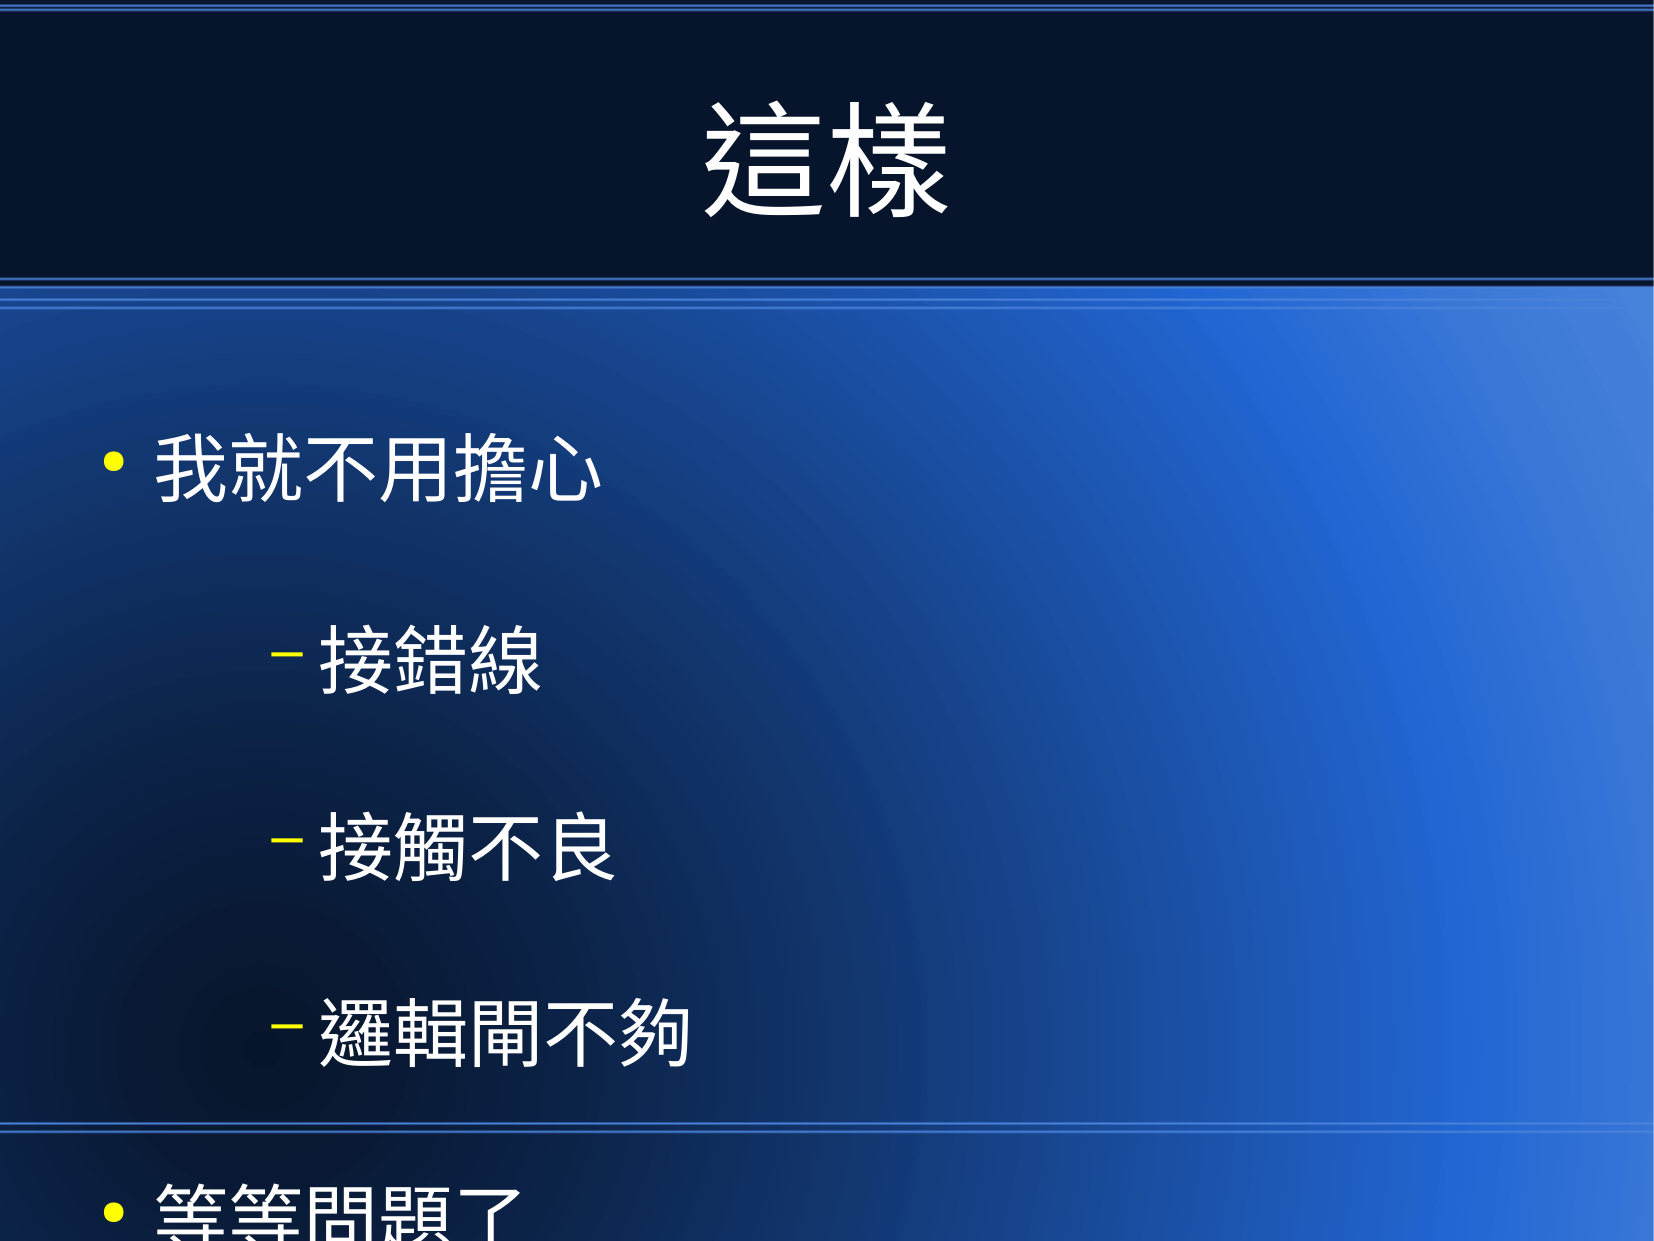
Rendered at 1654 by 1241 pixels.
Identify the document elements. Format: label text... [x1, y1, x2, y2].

title 這樣 [82, 49, 1571, 257]
list 我就不用擔心 接錯線 接觸不良 邏輯閘不夠 等等問題了 [82, 355, 1571, 1241]
picture [0, 0, 1654, 1241]
